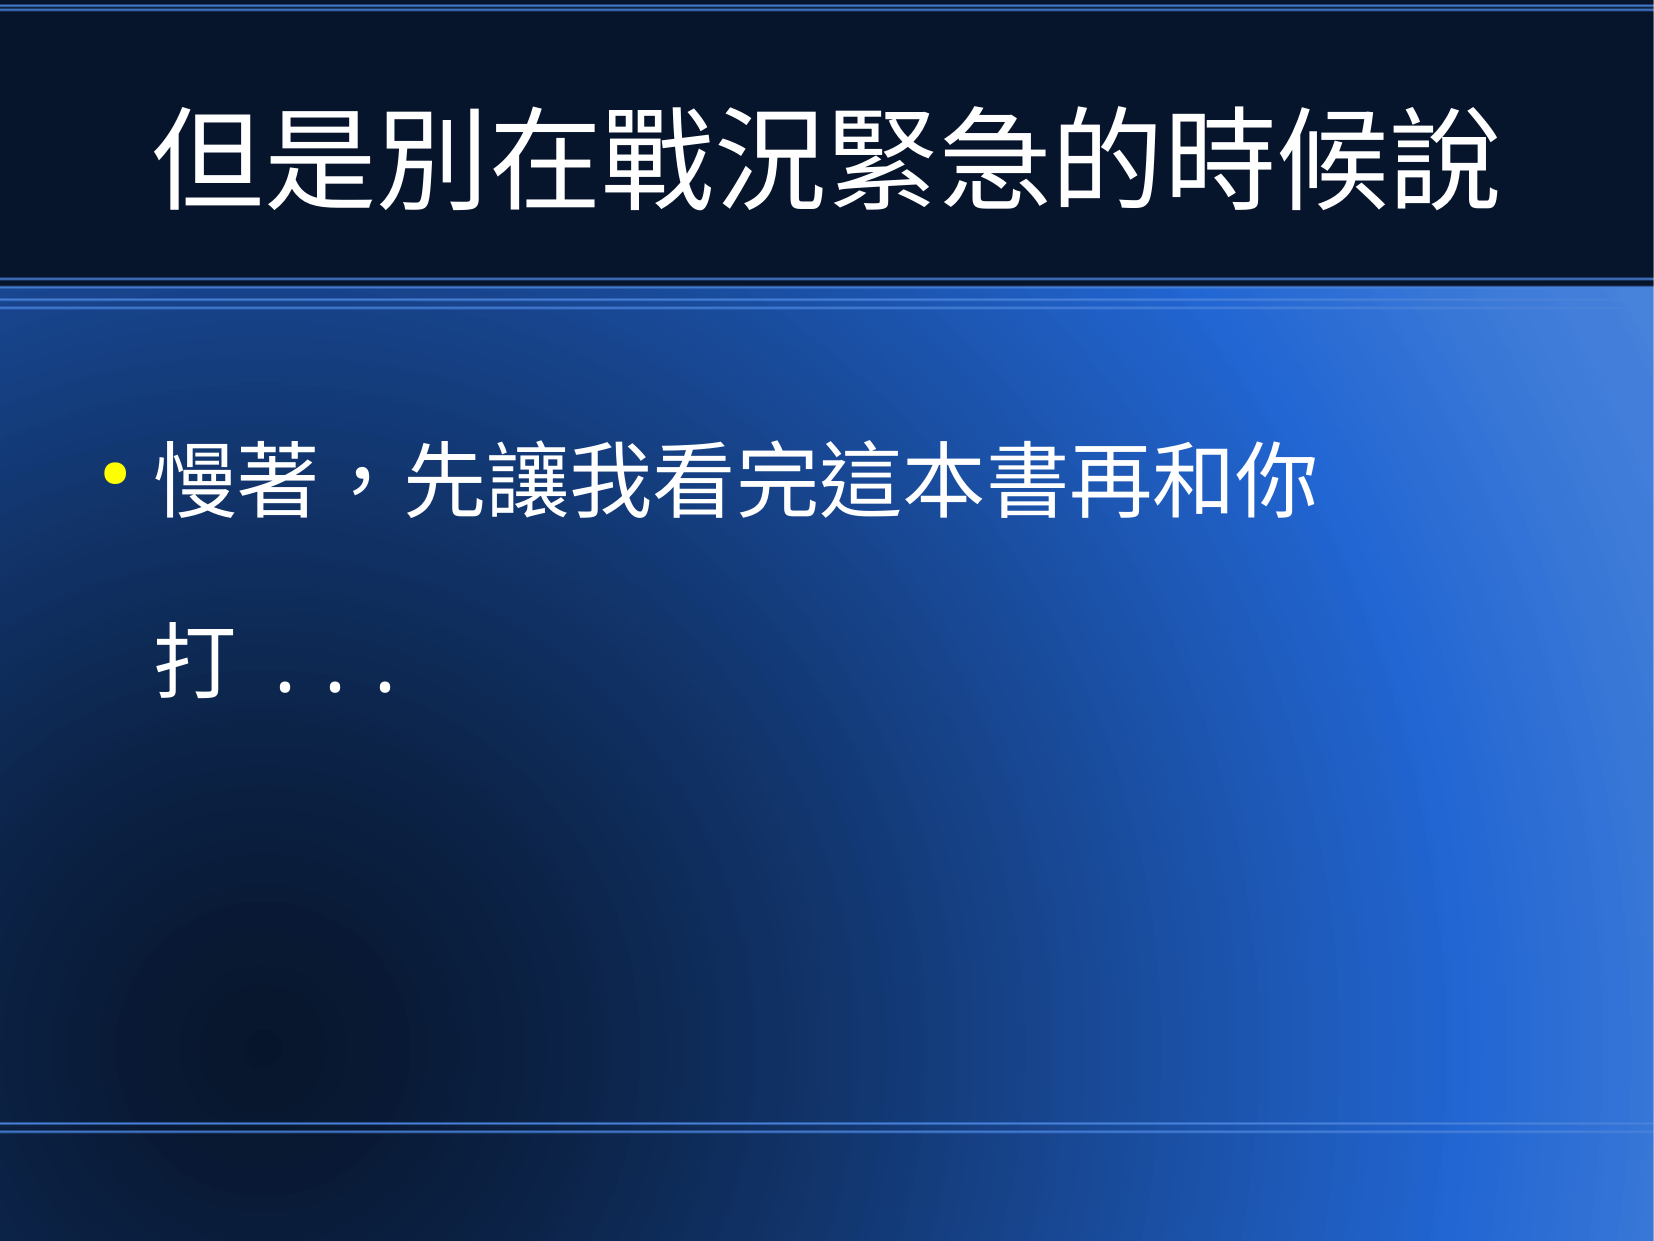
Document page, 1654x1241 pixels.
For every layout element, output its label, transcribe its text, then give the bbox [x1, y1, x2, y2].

list 慢著，先讓我看完這本書再和你打... [82, 355, 1571, 1241]
title 但是別在戰況緊急的時候說 [82, 49, 1571, 257]
picture [0, 0, 1654, 1241]
